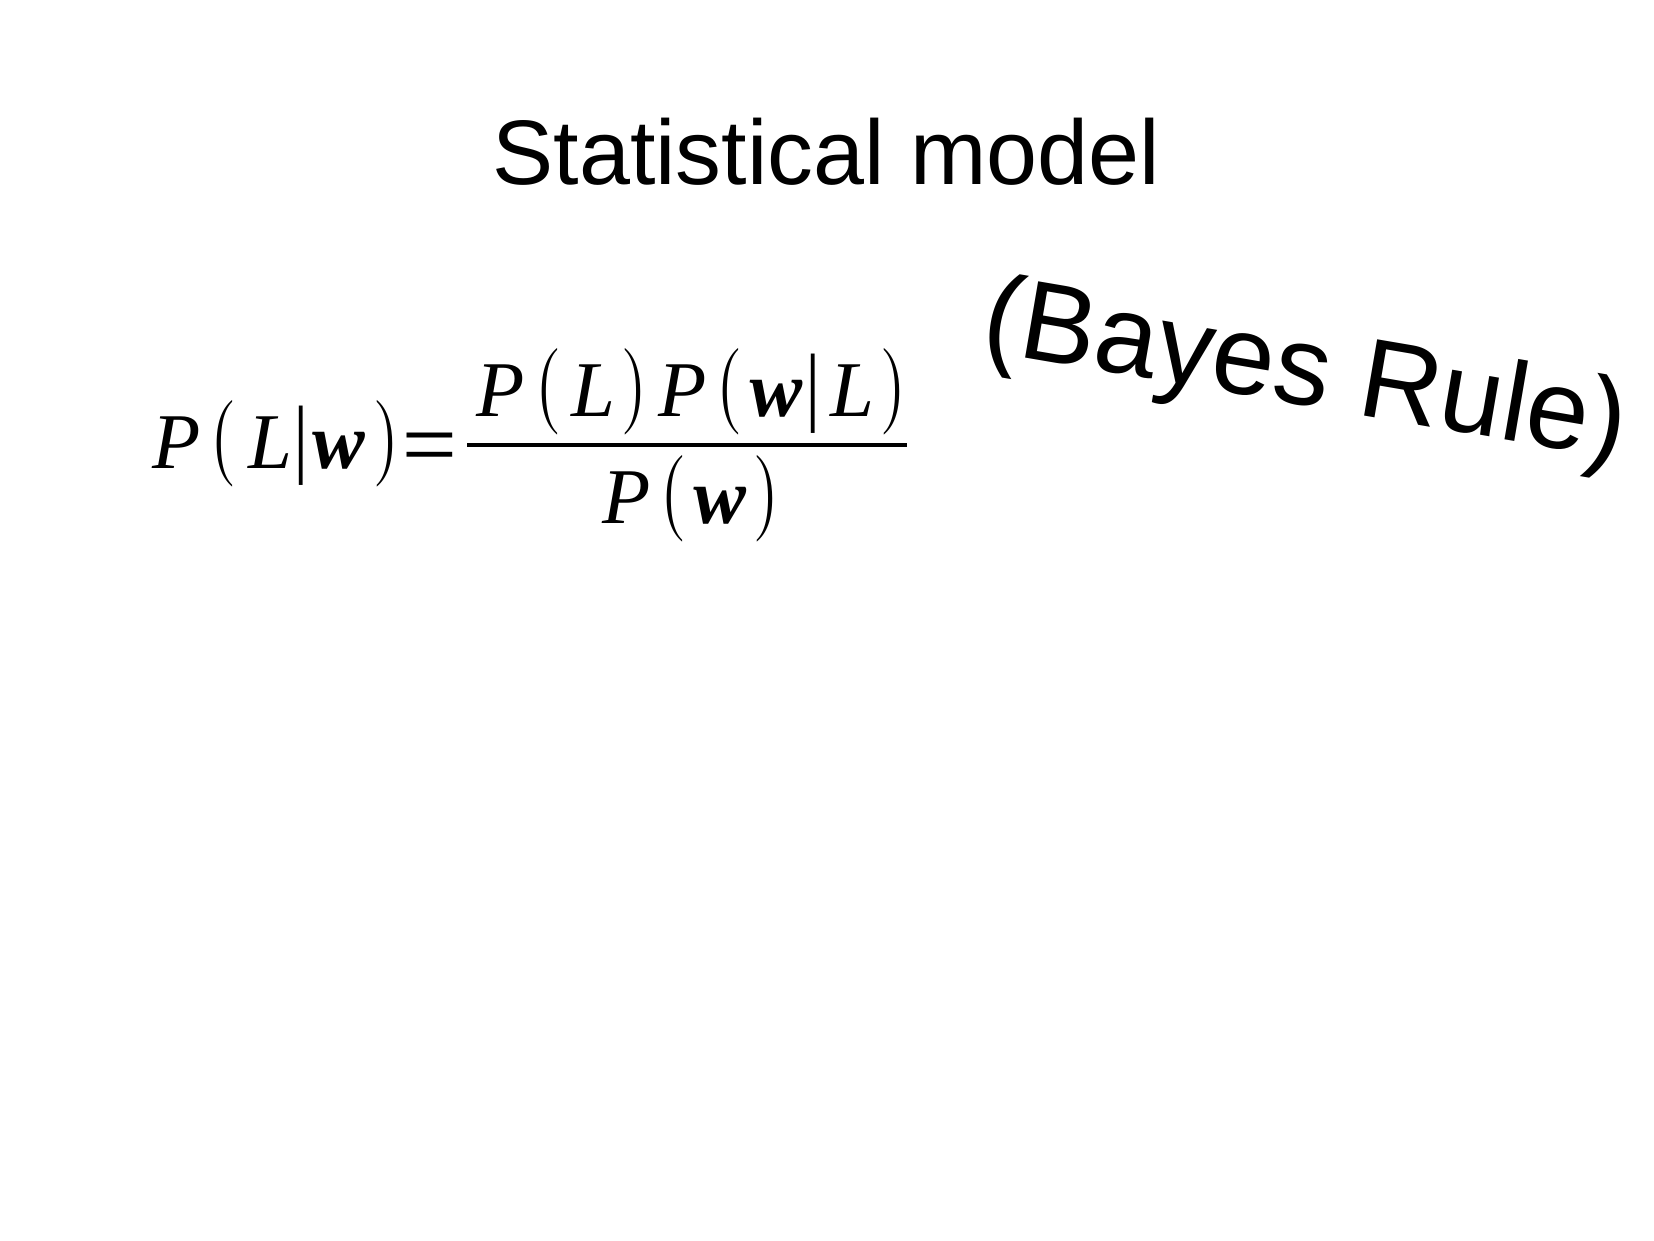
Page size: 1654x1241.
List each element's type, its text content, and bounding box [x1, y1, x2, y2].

title Statistical model [82, 49, 1571, 257]
chart [140, 345, 917, 546]
text_box (Bayes Rule) [960, 240, 1654, 498]
